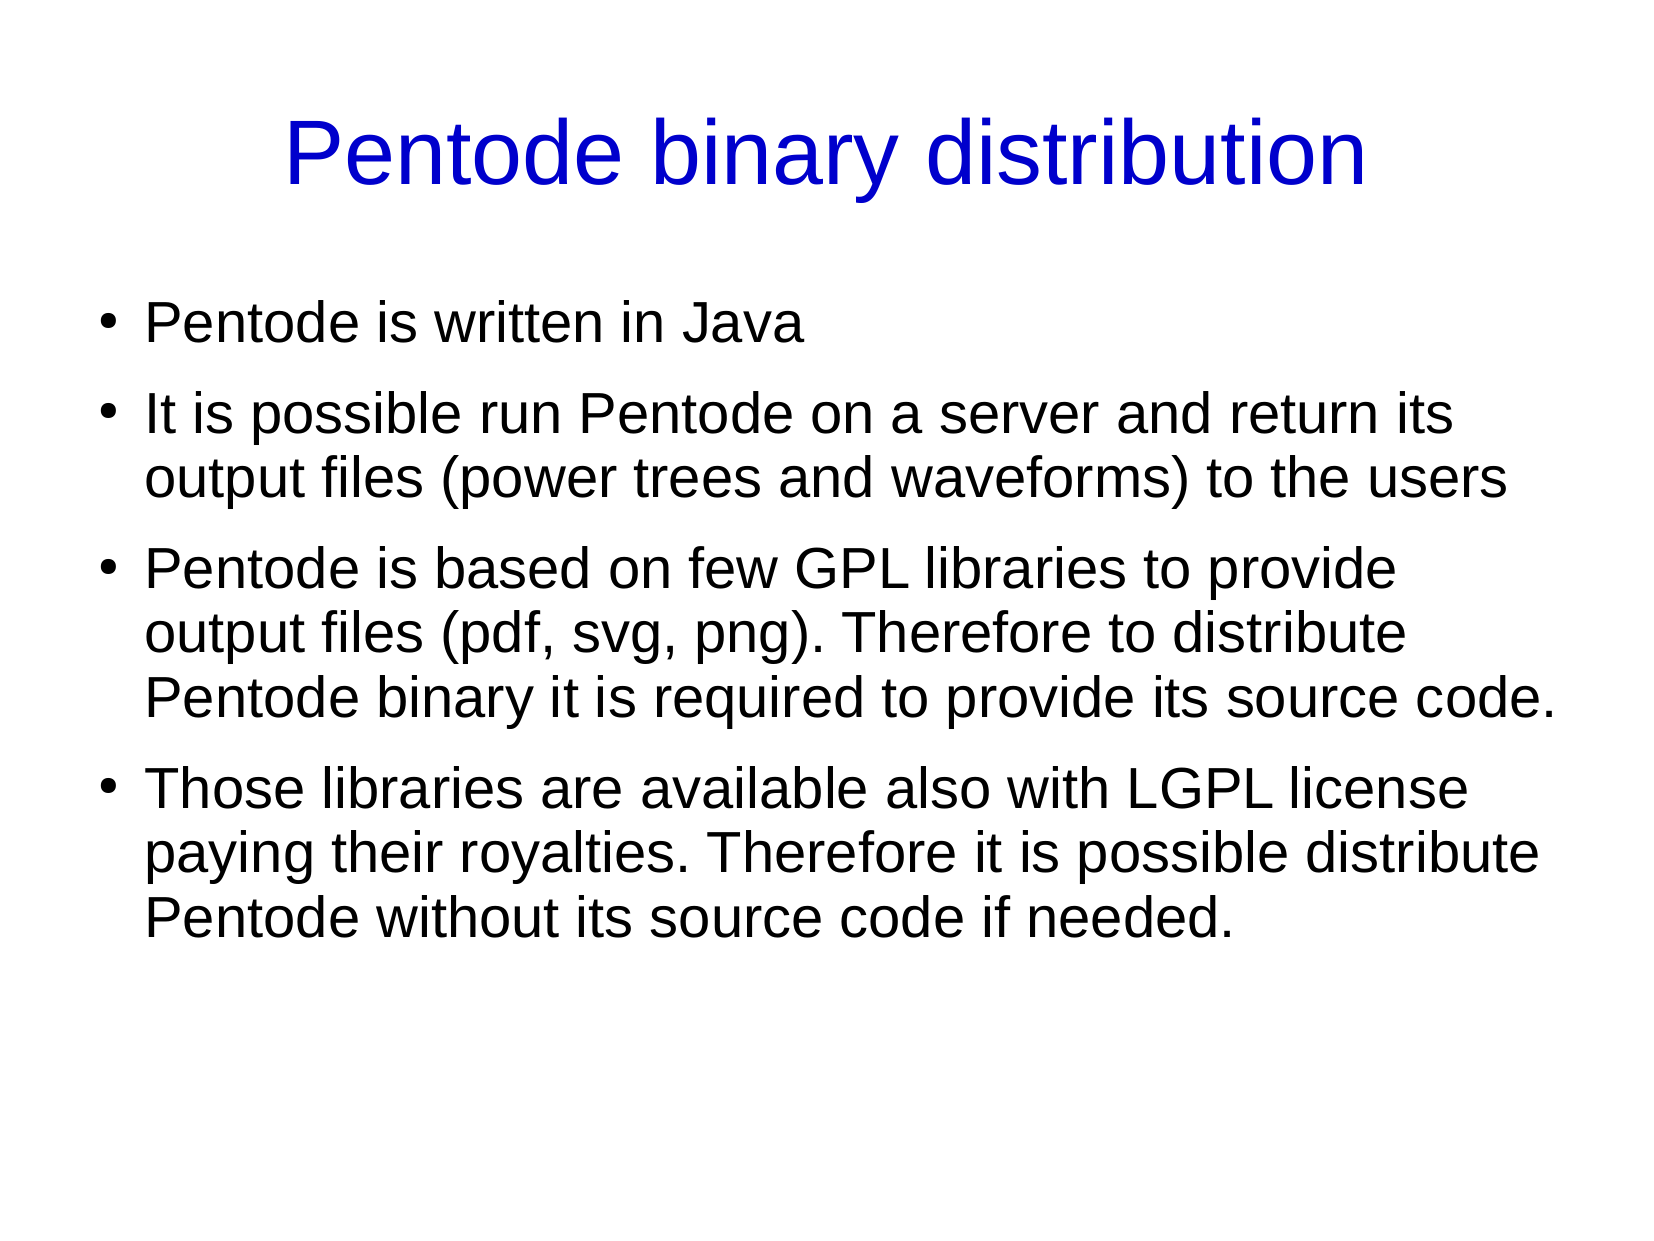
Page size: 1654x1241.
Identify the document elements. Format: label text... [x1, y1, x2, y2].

list Pentode is written in Java It is possible run Pentode on a server and return its output files (power trees and waveforms) to the users Pentode is based on few GPL libraries to provide output files (pdf, svg, png). Therefore to distribute Pentode binary it is required to provide its source code. Those libraries are available also with LGPL license paying their royalties. Therefore it is possible distribute Pentode without its source code if needed. [82, 290, 1571, 1010]
title Pentode binary distribution [82, 49, 1571, 257]
